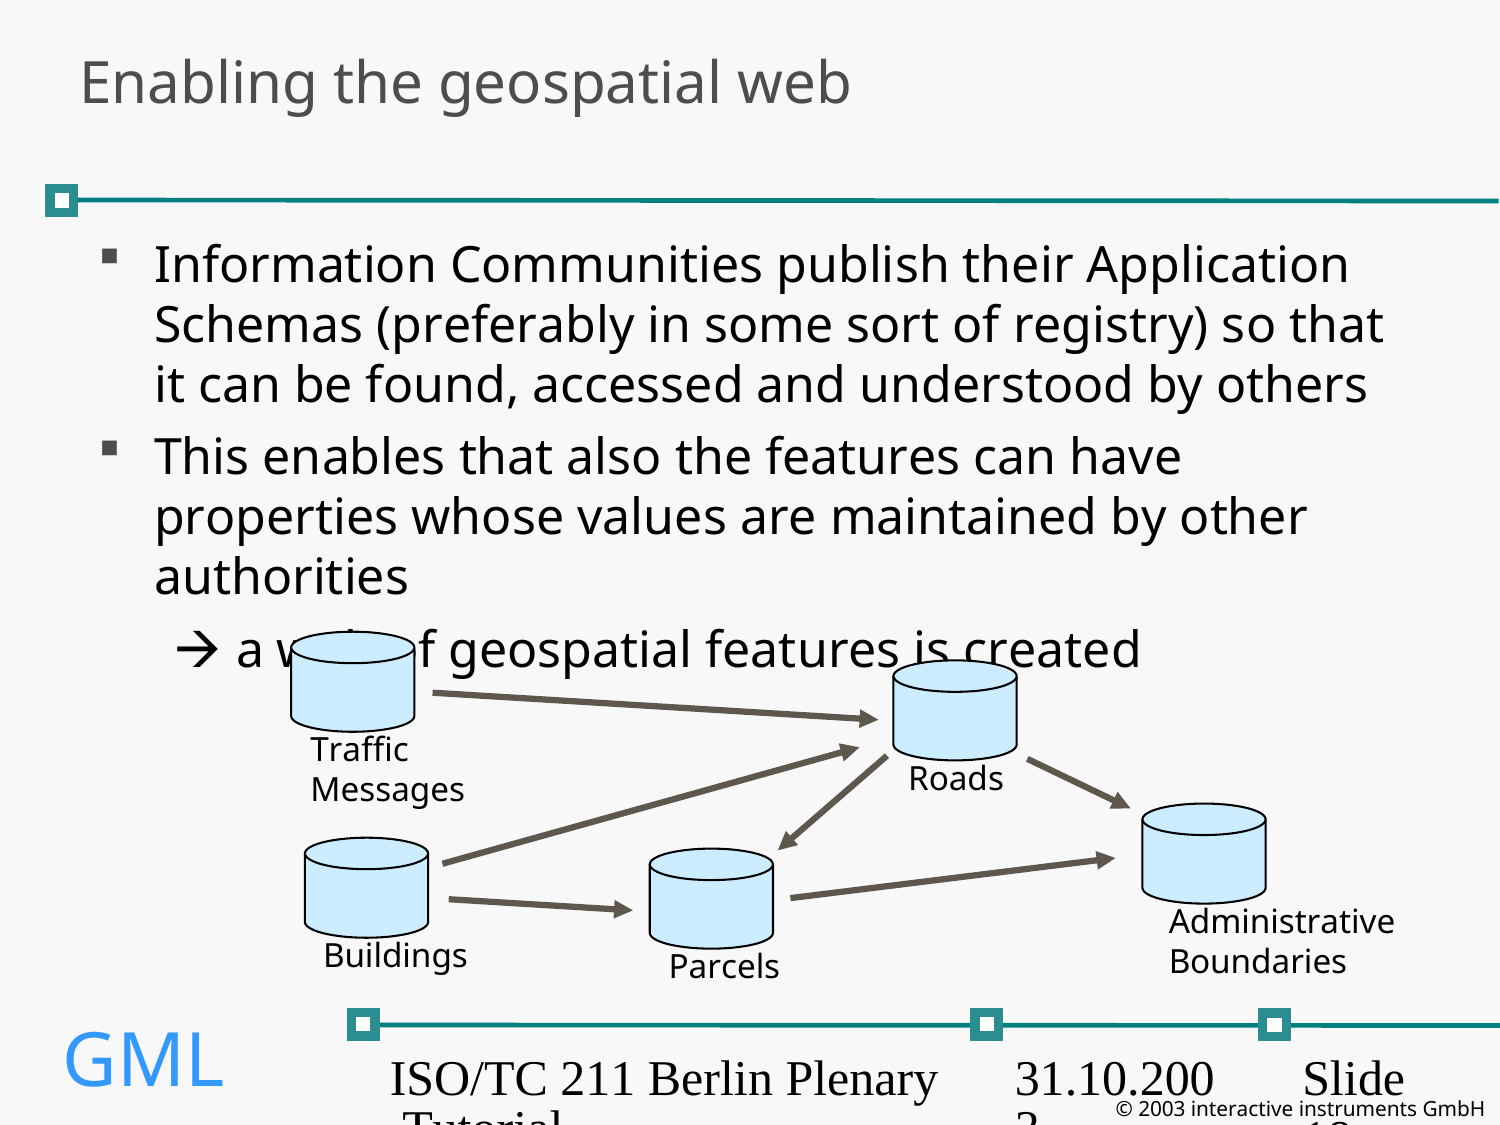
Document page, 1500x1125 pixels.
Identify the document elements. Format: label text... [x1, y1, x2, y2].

text_box [893, 660, 1017, 749]
text_box [304, 837, 429, 927]
title Enabling the geospatial web [64, 37, 1427, 188]
text_box [1142, 803, 1266, 897]
text_box Parcels [653, 937, 796, 993]
text_box Administrative Boundaries [1153, 892, 1411, 988]
text_box Buildings [308, 926, 483, 982]
list Information Communities publish their Application Schemas (preferably in some sort of registry) so that it can be found, accessed and understood by others This enables that also the features can have properties whose values are maintained by other authorities  a web of geospatial features is created [83, 224, 1425, 951]
text_box [291, 631, 415, 722]
text_box Roads [893, 749, 1020, 805]
text_box [649, 848, 773, 938]
text_box Traffic Messages [295, 720, 481, 816]
